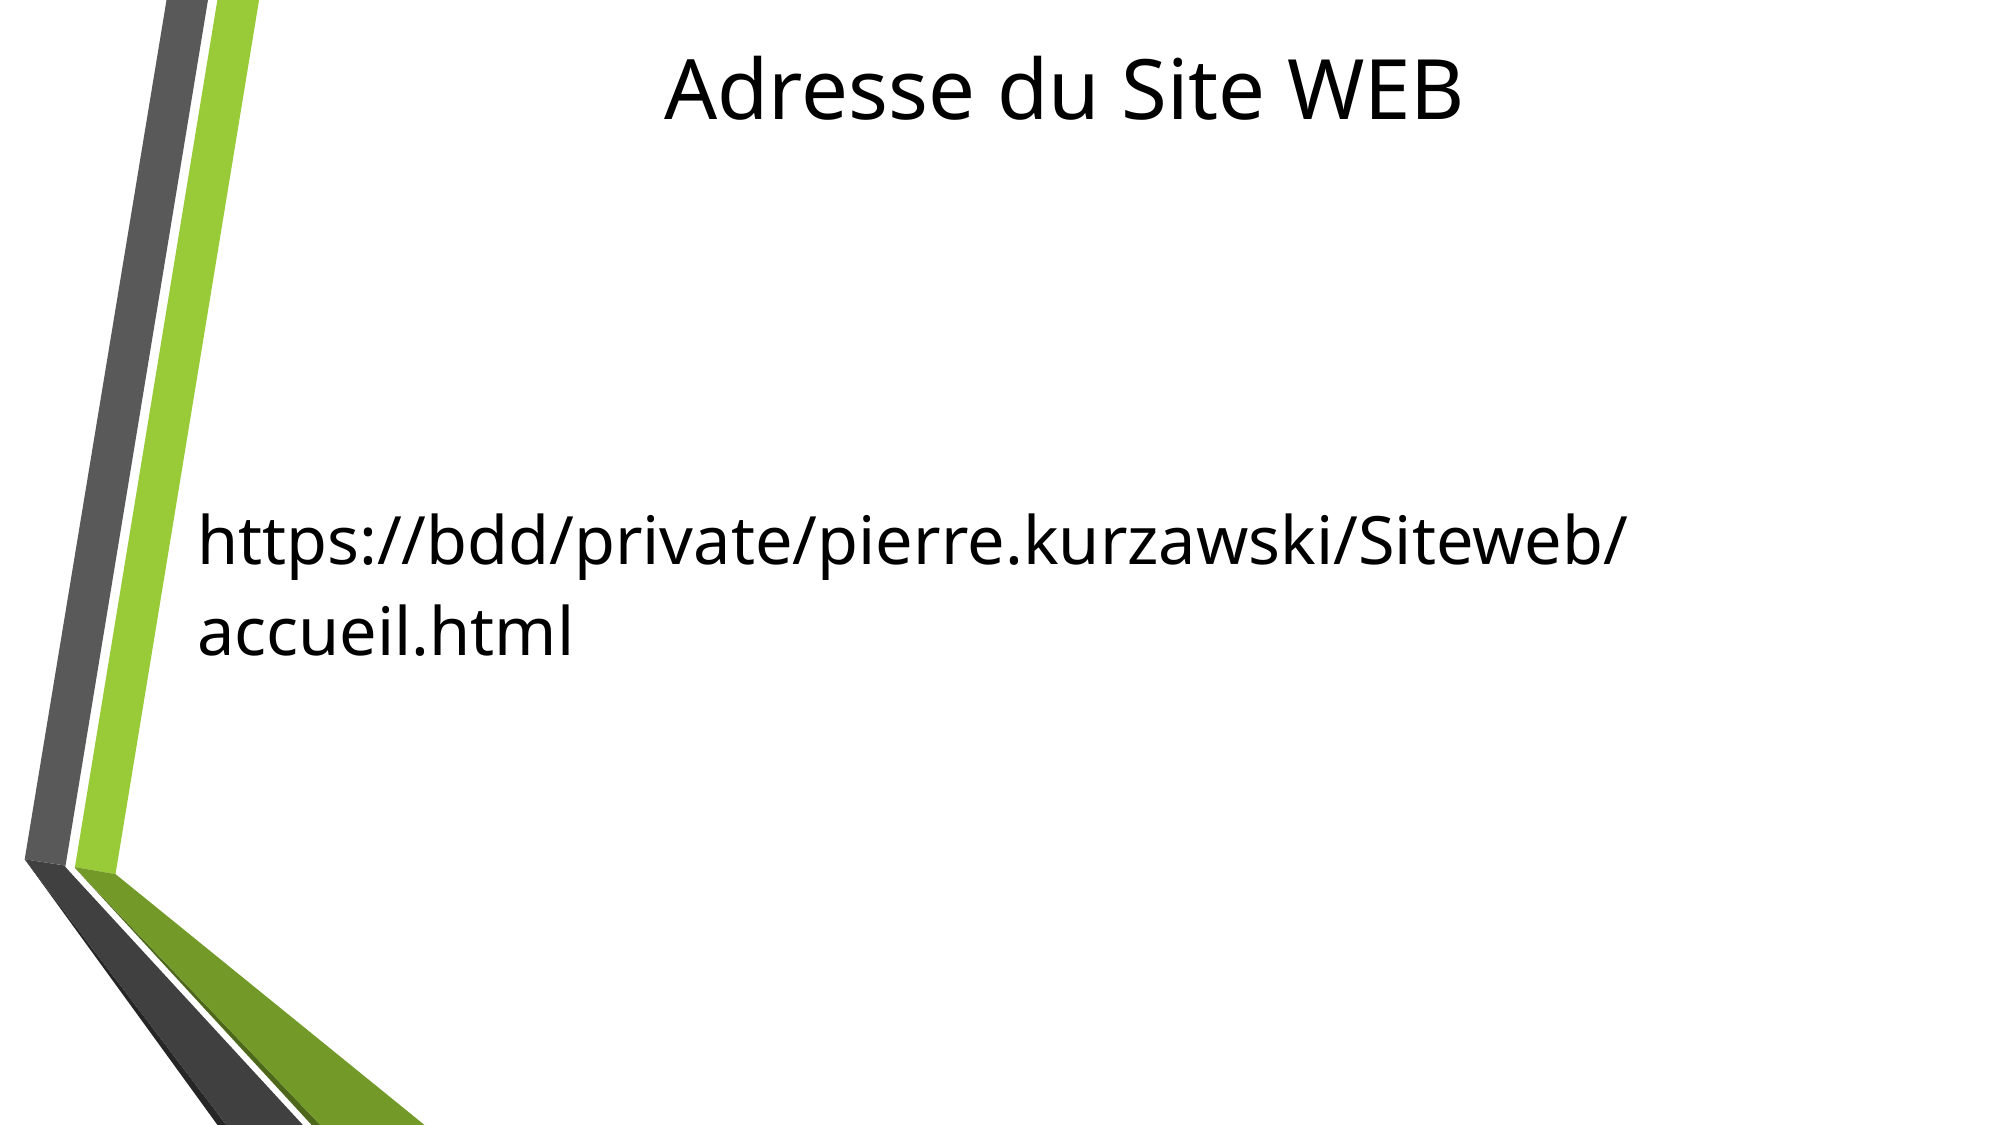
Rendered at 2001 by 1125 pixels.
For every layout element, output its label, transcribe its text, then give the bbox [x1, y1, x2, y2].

title Adresse du Site WEB [243, 28, 1887, 142]
text_box https://bdd/private/pierre.kurzawski/Siteweb/accueil.html [182, 486, 1972, 734]
